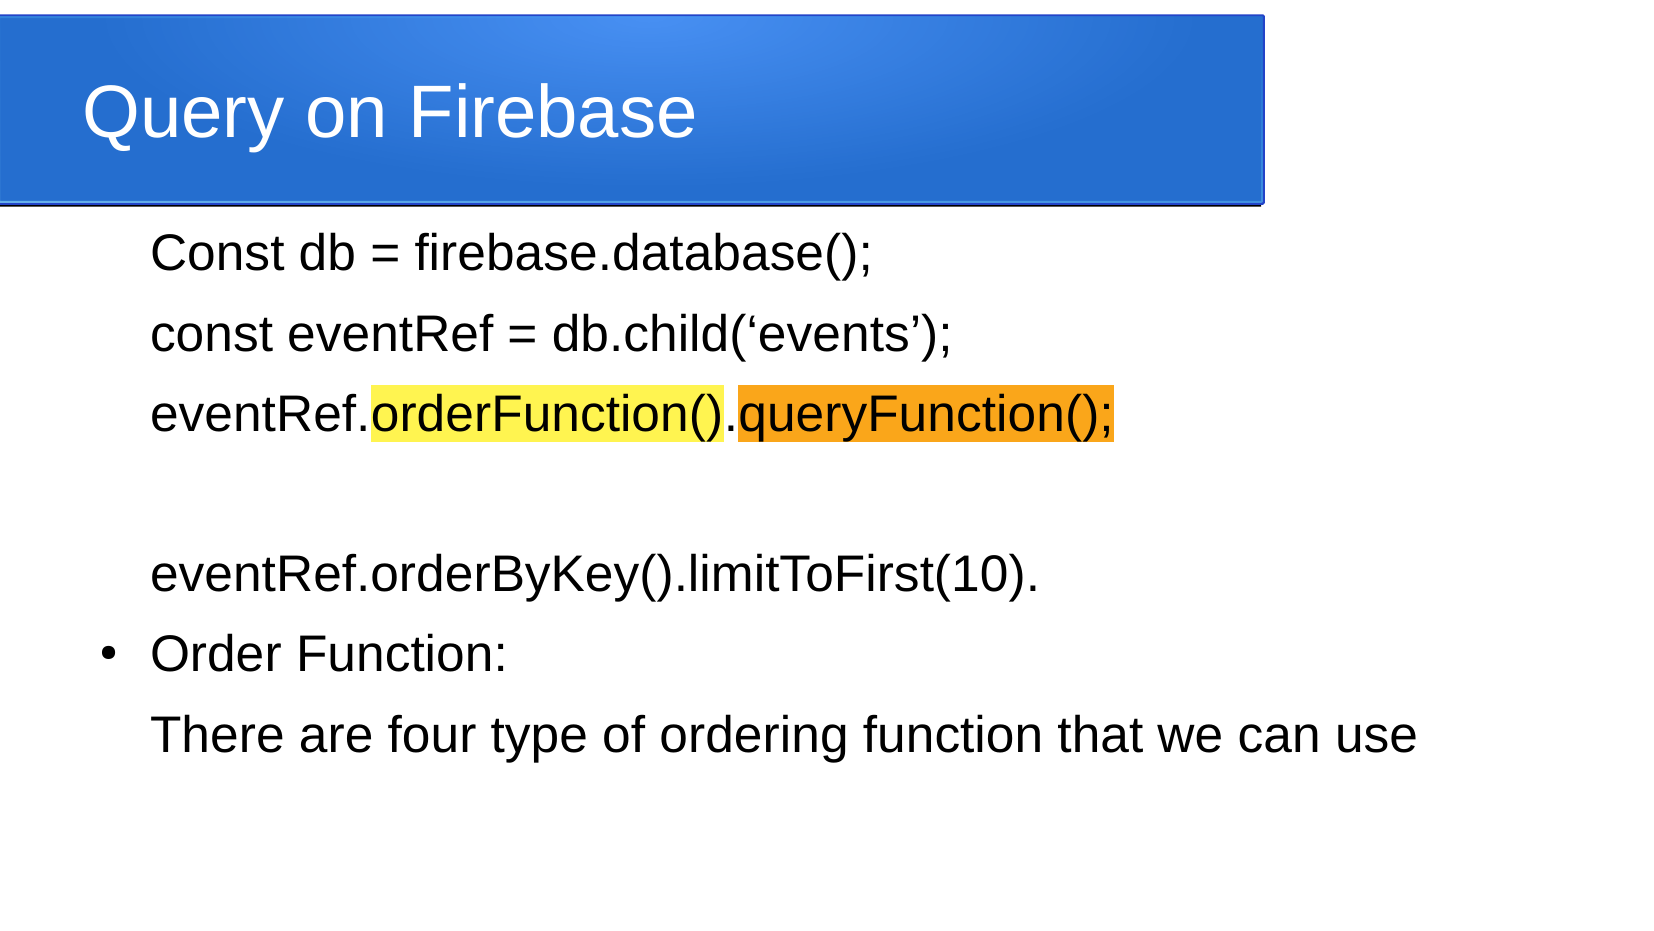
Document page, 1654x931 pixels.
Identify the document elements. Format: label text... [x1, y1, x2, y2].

title Query on Firebase [82, 35, 1235, 189]
list Const db = firebase.database(); const eventRef = db.child(‘events’); eventRef.orderFunction().queryFunction(); eventRef.orderByKey().limitToFirst(10). Order Function: There are four type of ordering function that we can use [82, 224, 1571, 764]
